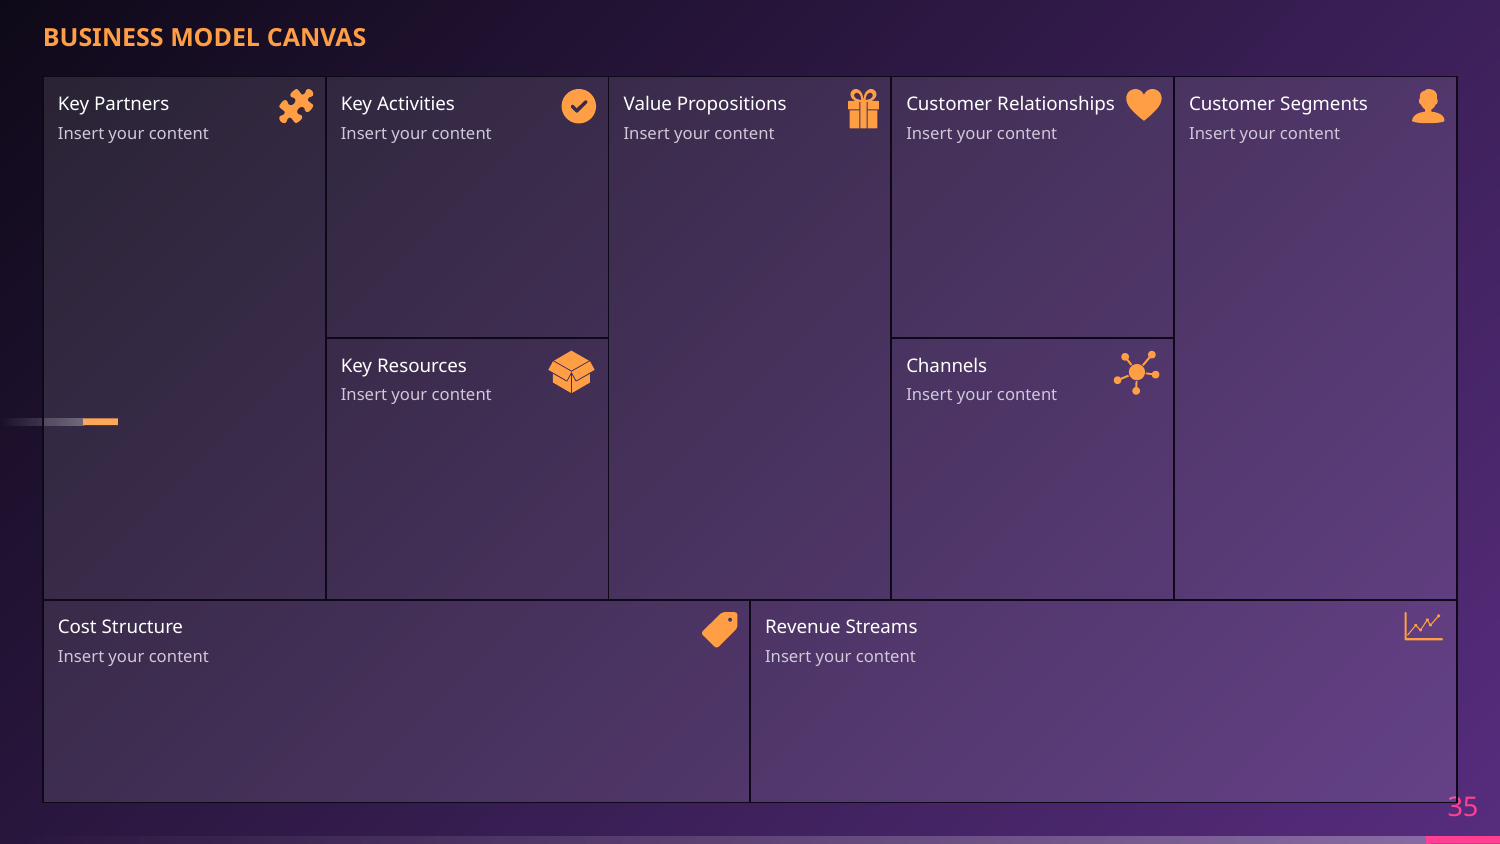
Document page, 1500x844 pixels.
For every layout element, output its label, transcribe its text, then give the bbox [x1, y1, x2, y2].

slide_number <número> [1426, 779, 1500, 837]
text_box Customer Segments Insert your content [1174, 76, 1457, 599]
text_box Cost Structure Insert your content [42, 599, 749, 803]
title BUSINESS MODEL CANVAS [42, 0, 1457, 76]
text_box Key Activities Insert your content [326, 76, 608, 338]
text_box [1126, 89, 1162, 121]
text_box Revenue Streams Insert your content [749, 599, 1457, 803]
text_box [1412, 89, 1445, 124]
text_box Key Resources Insert your content [326, 338, 608, 599]
text_box Customer Relationships Insert your content [891, 76, 1174, 338]
text_box [702, 612, 738, 648]
text_box [1113, 350, 1160, 395]
text_box Value Propositions Insert your content [608, 76, 891, 599]
text_box Channels Insert your content [891, 338, 1174, 599]
text_box [279, 89, 314, 124]
text_box Key Partners Insert your content [42, 76, 326, 599]
text_box [1404, 612, 1443, 641]
text_box [561, 89, 597, 124]
text_box [548, 350, 595, 393]
text_box [848, 89, 879, 129]
